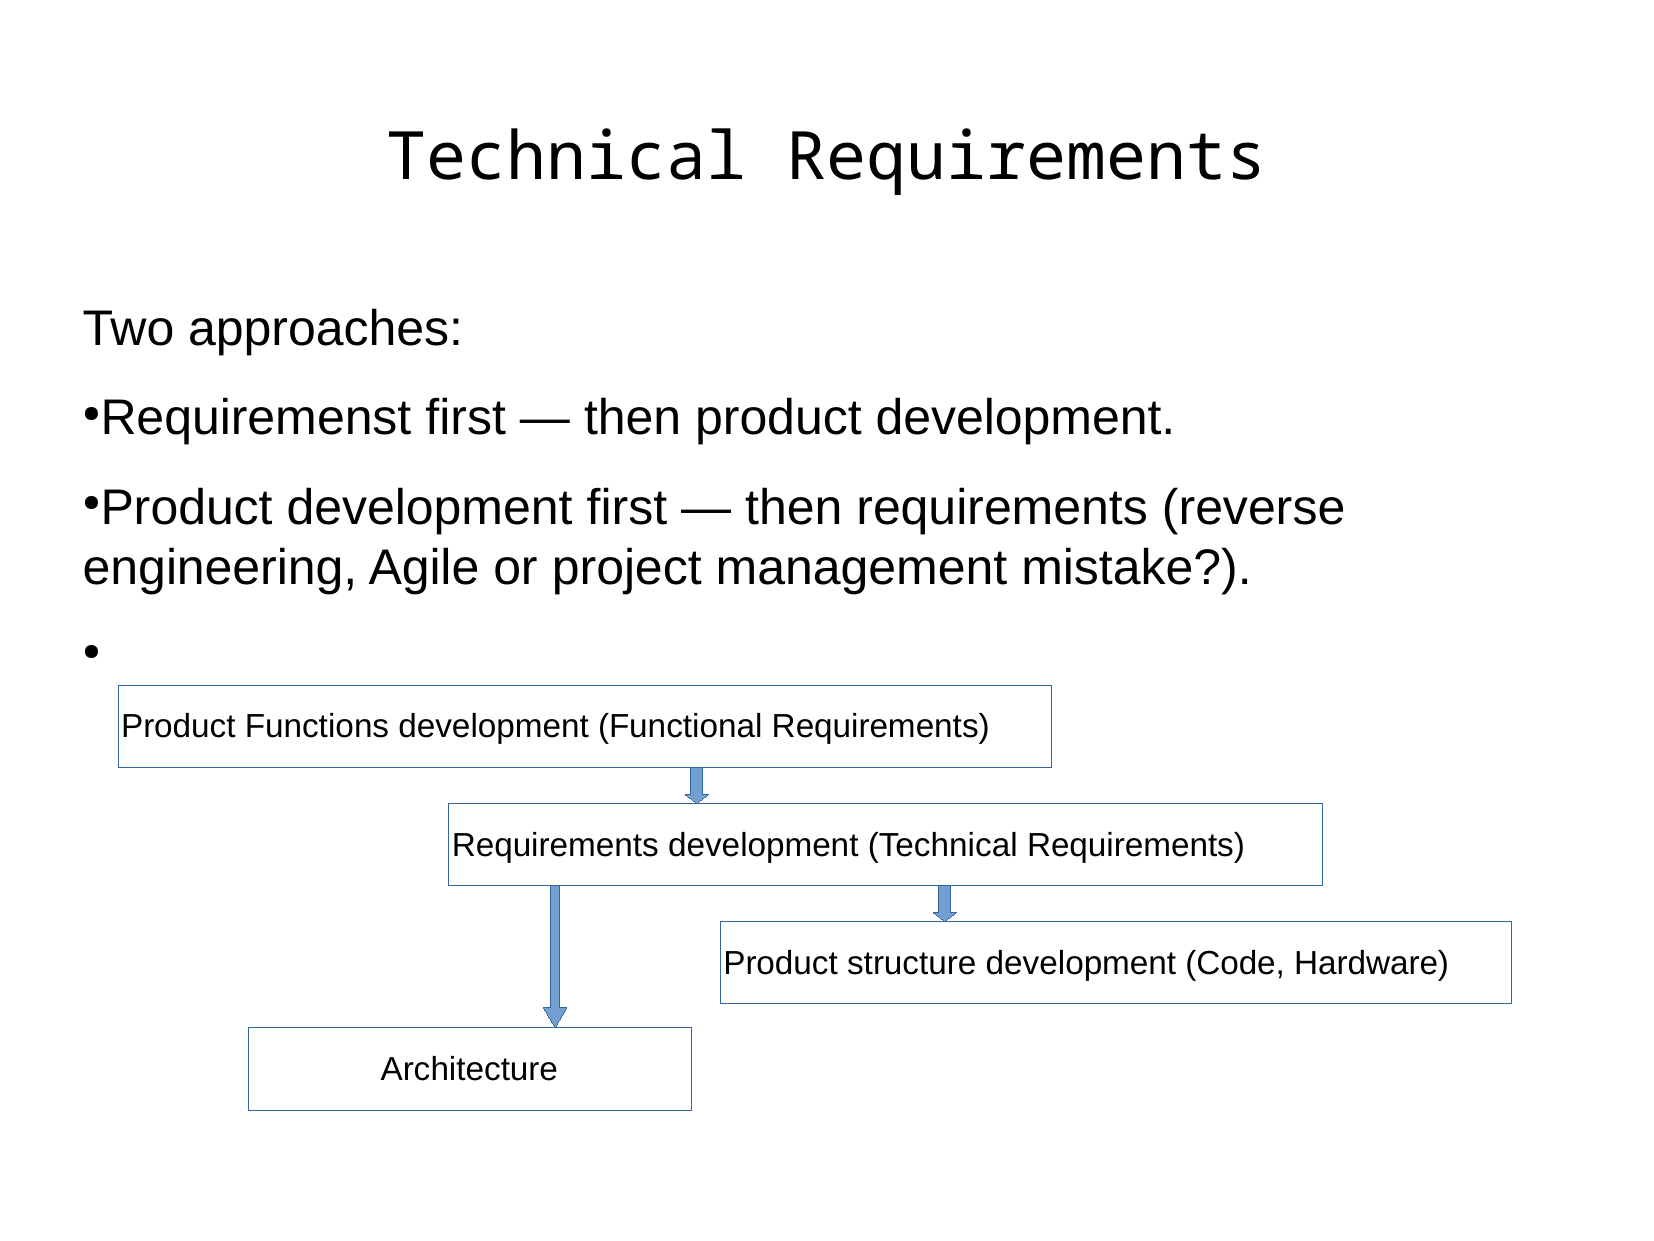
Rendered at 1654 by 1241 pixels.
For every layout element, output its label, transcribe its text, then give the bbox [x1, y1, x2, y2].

title Technical Requirements [82, 49, 1571, 257]
text_box Requirements development (Technical Requirements) [448, 803, 1323, 886]
text_box Product Functions development (Functional Requirements) [118, 685, 1052, 768]
text_box Product structure development (Code, Hardware) [720, 921, 1512, 1004]
list Two approaches: Requiremenst first — then product development. Product development first — then requirements (reverse engineering, Agile or project management mistake?). [82, 295, 1571, 650]
text_box Architecture [248, 1027, 692, 1111]
text_box [685, 767, 709, 804]
text_box [933, 885, 957, 922]
text_box [543, 885, 567, 1028]
